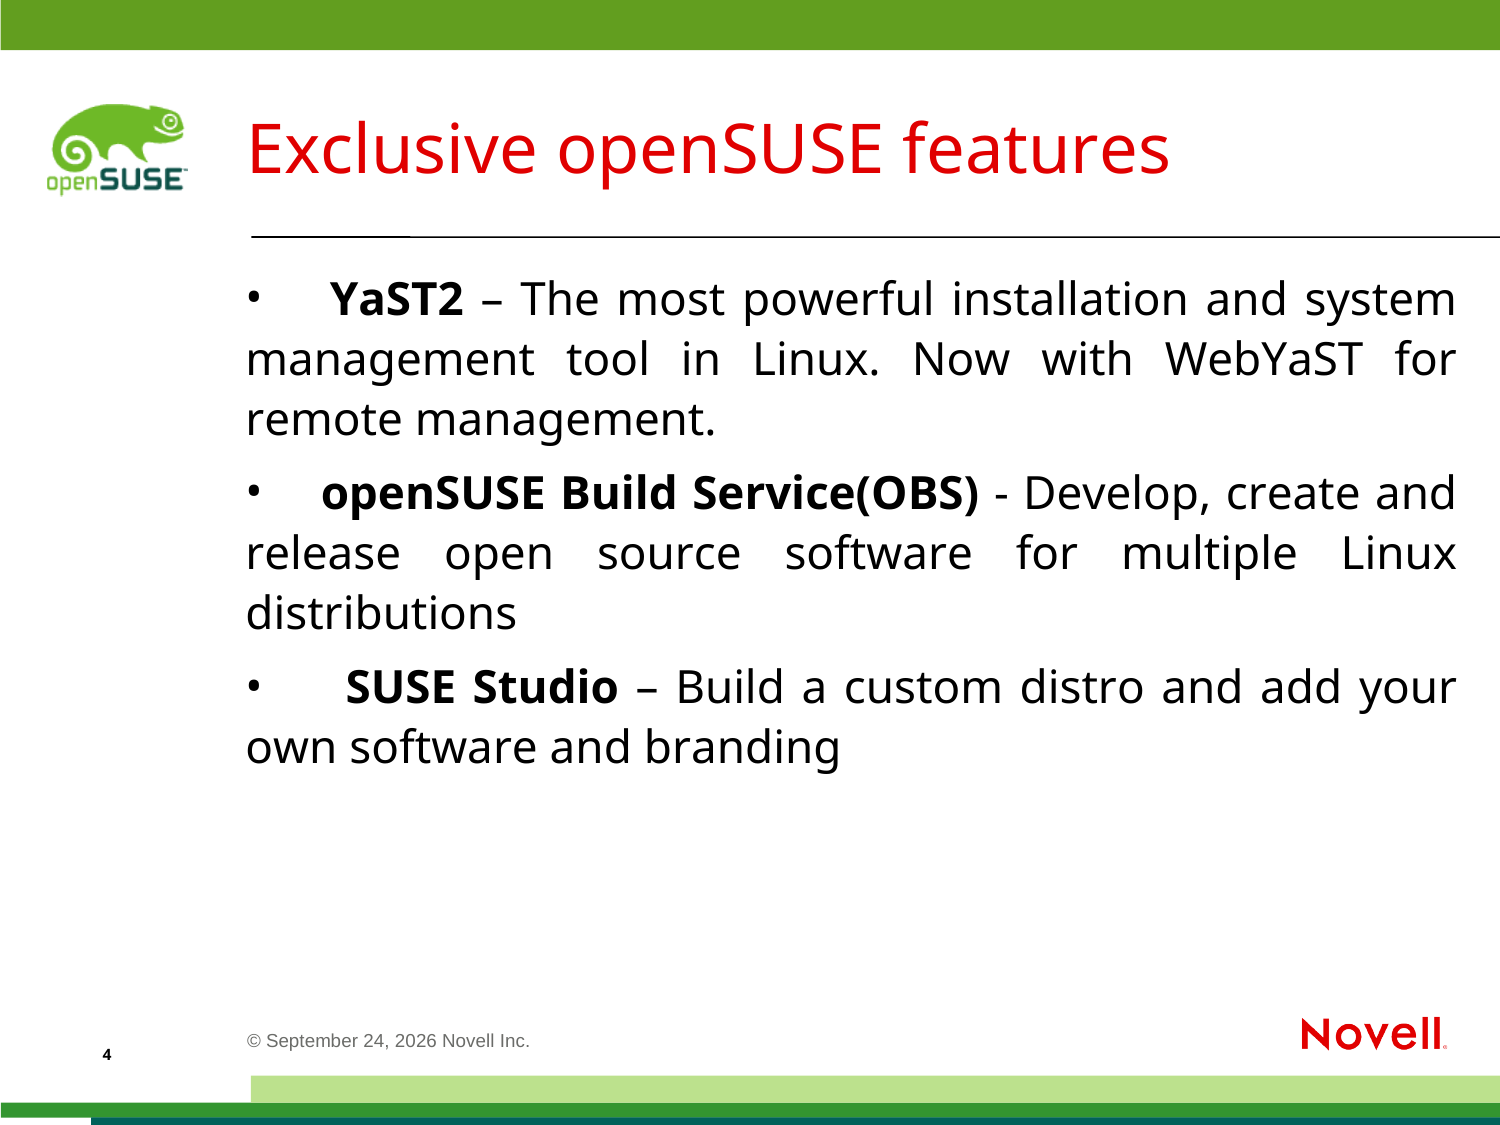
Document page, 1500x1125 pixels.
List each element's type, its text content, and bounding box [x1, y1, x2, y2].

title Exclusive openSUSE features [246, 68, 1409, 231]
picture [47, 104, 188, 197]
picture [1295, 1011, 1453, 1056]
list YaST2 – The most powerful installation and system management tool in Linux. Now with WebYaST for remote management. openSUSE Build Service(OBS) - Develop, create and release open source software for multiple Linux distributions SUSE Studio – Build a custom distro and add your own software and branding [245, 267, 1458, 1010]
